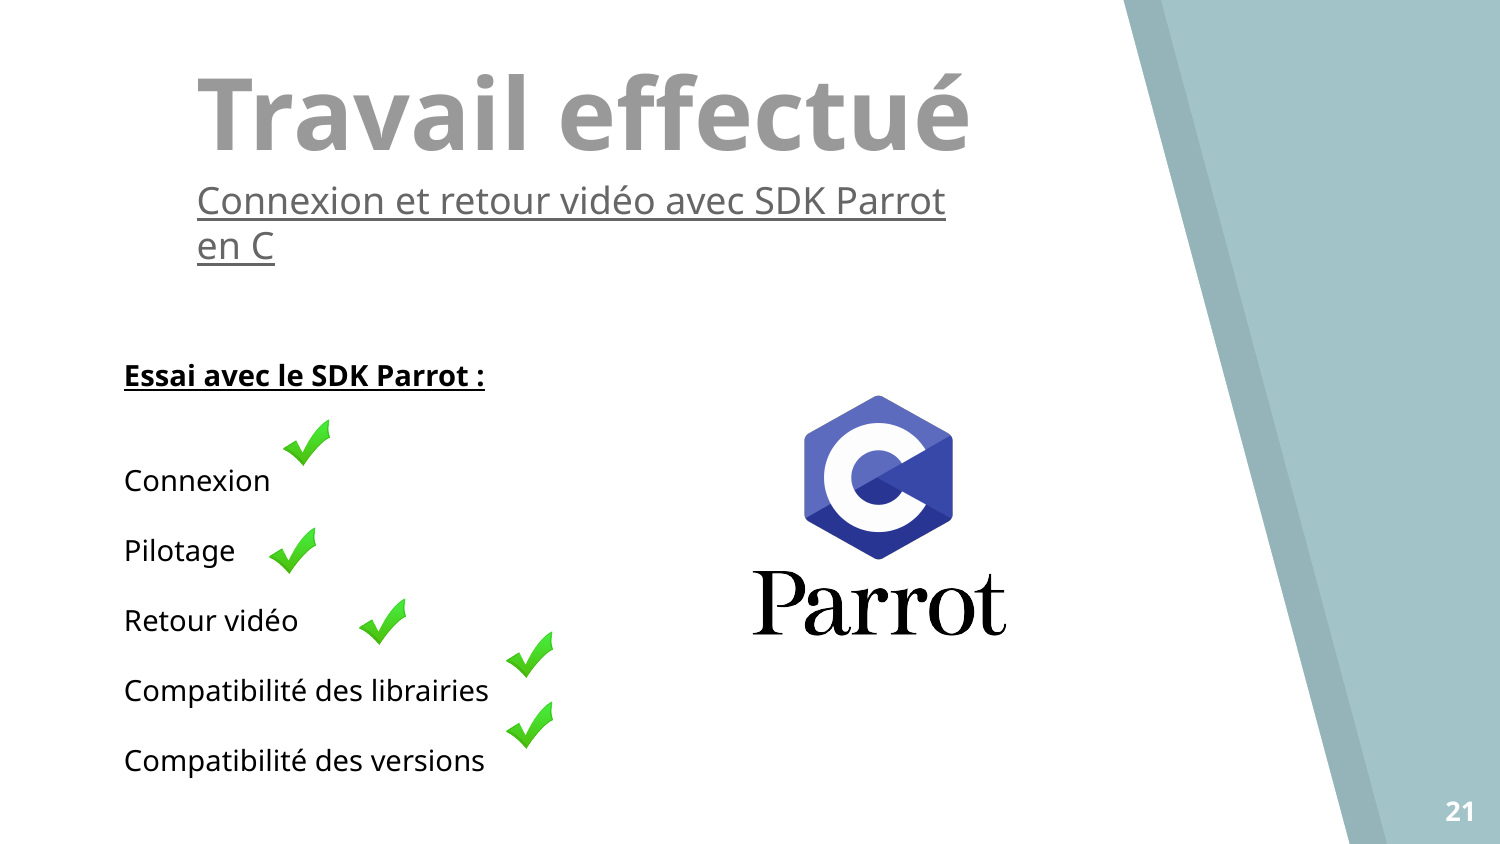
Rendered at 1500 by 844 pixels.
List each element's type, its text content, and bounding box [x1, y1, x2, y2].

text_box Connexion et retour vidéo avec SDK Parrot en C [181, 162, 1014, 245]
picture [743, 394, 1014, 699]
picture [264, 524, 319, 579]
picture [354, 595, 409, 650]
picture [501, 628, 556, 683]
picture [501, 698, 556, 754]
picture [278, 416, 333, 471]
text_box Essai avec le SDK Parrot : Connexion Pilotage Retour vidéo Compatibilité des librairies Compatibilité des versions [108, 342, 615, 795]
title Travail effectué [181, 27, 1099, 186]
